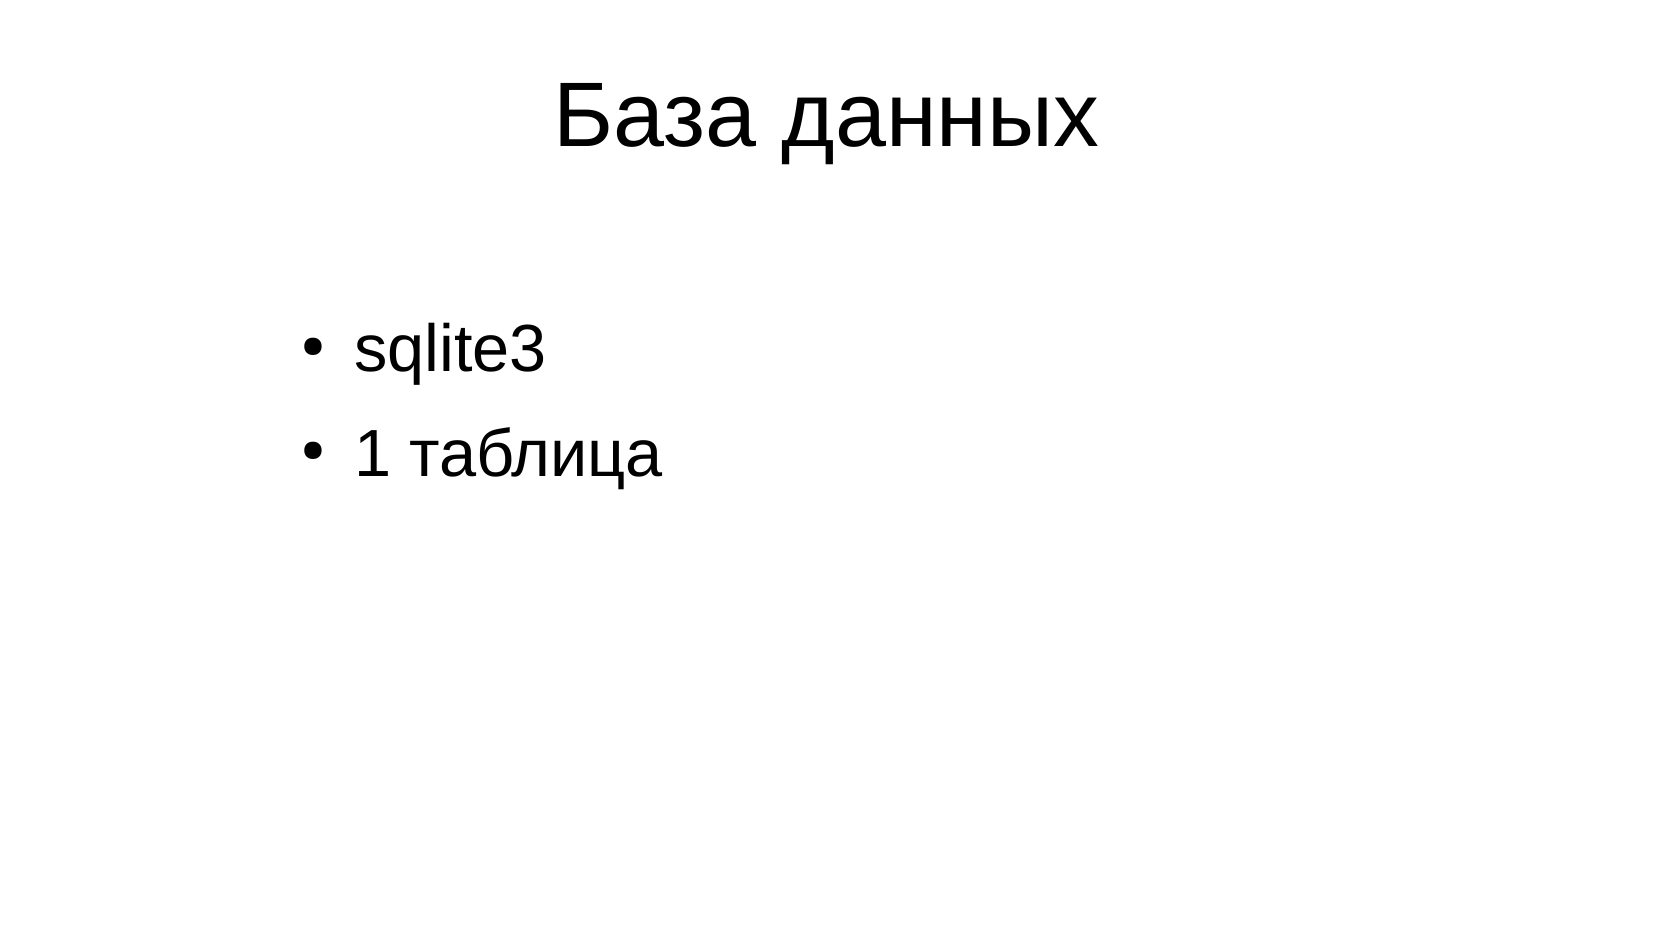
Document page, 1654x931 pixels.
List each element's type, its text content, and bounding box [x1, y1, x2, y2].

list sqlite3 1 таблица [283, 311, 1654, 851]
title База данных [82, 37, 1571, 193]
